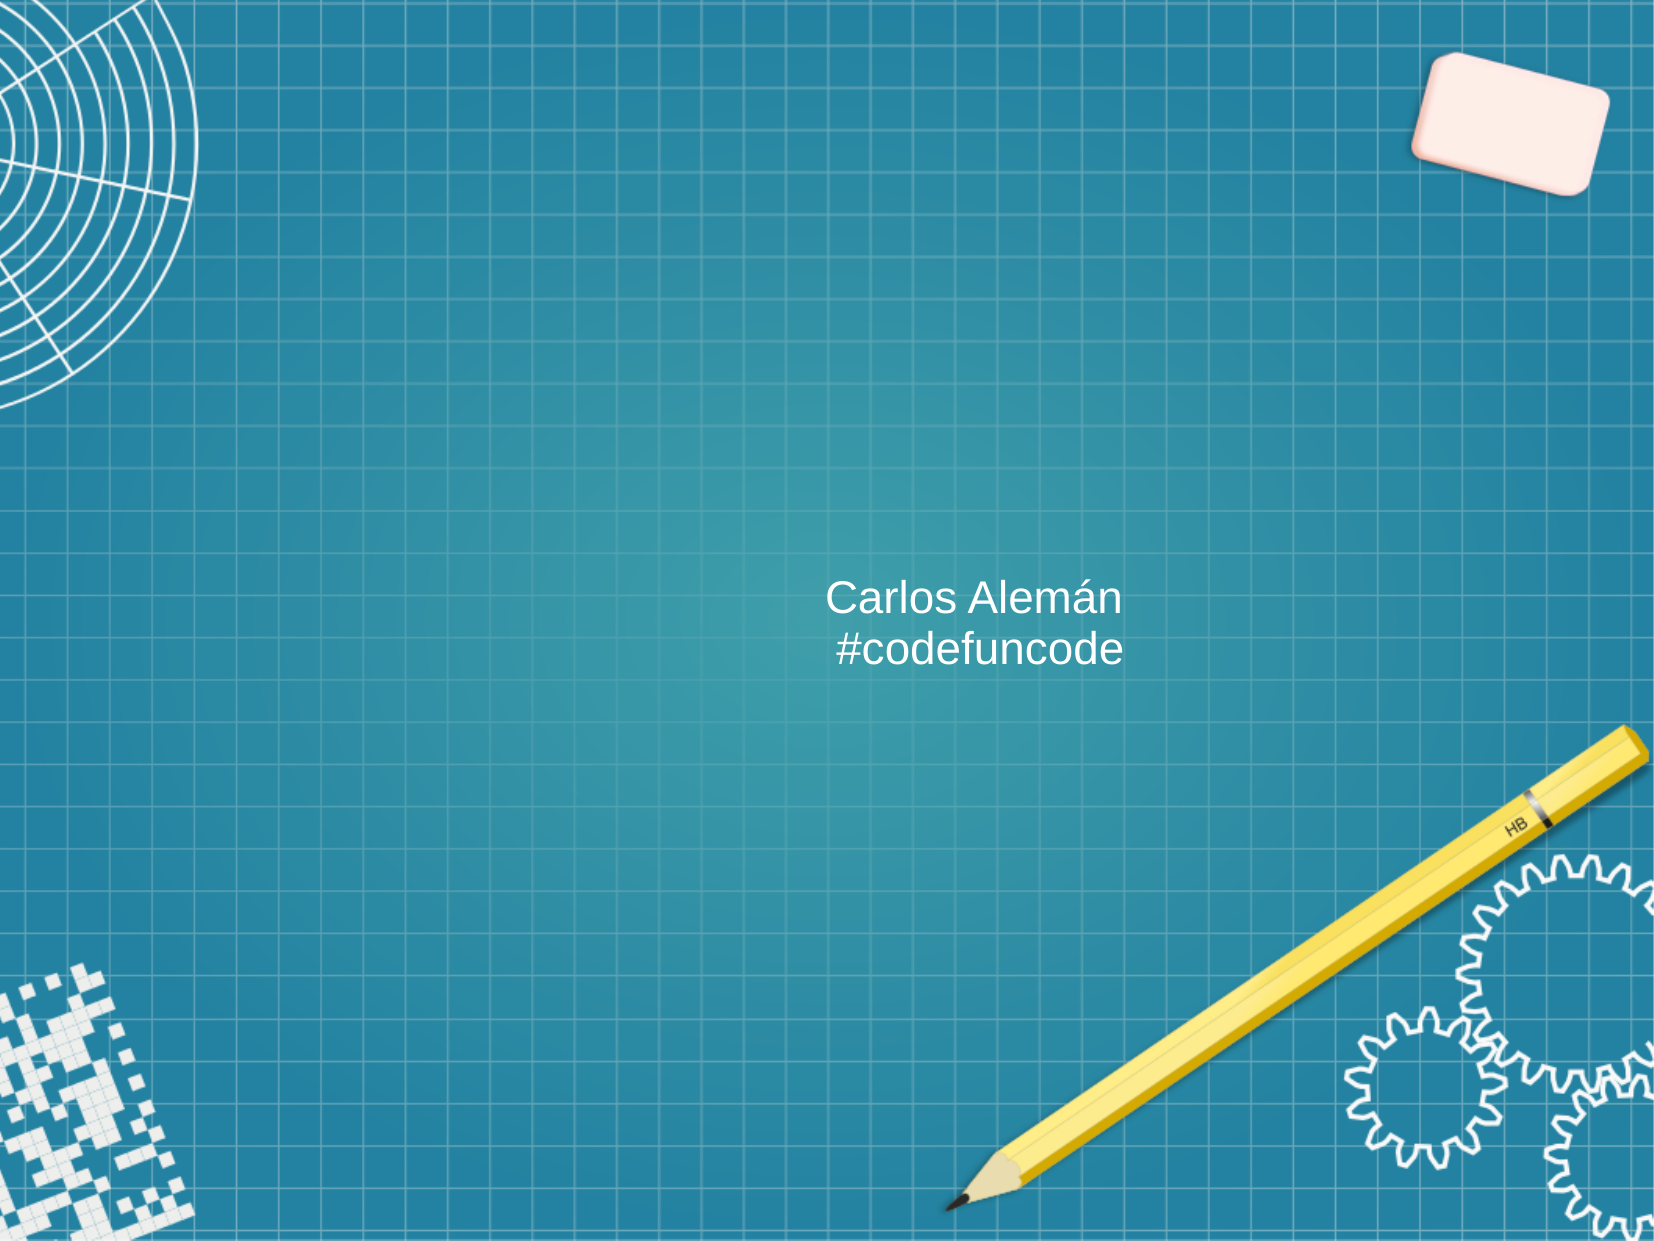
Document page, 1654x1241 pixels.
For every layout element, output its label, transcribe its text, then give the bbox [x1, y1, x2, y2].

title Carlos Alemán #codefuncode [389, 519, 1571, 727]
picture [0, 0, 1654, 1241]
